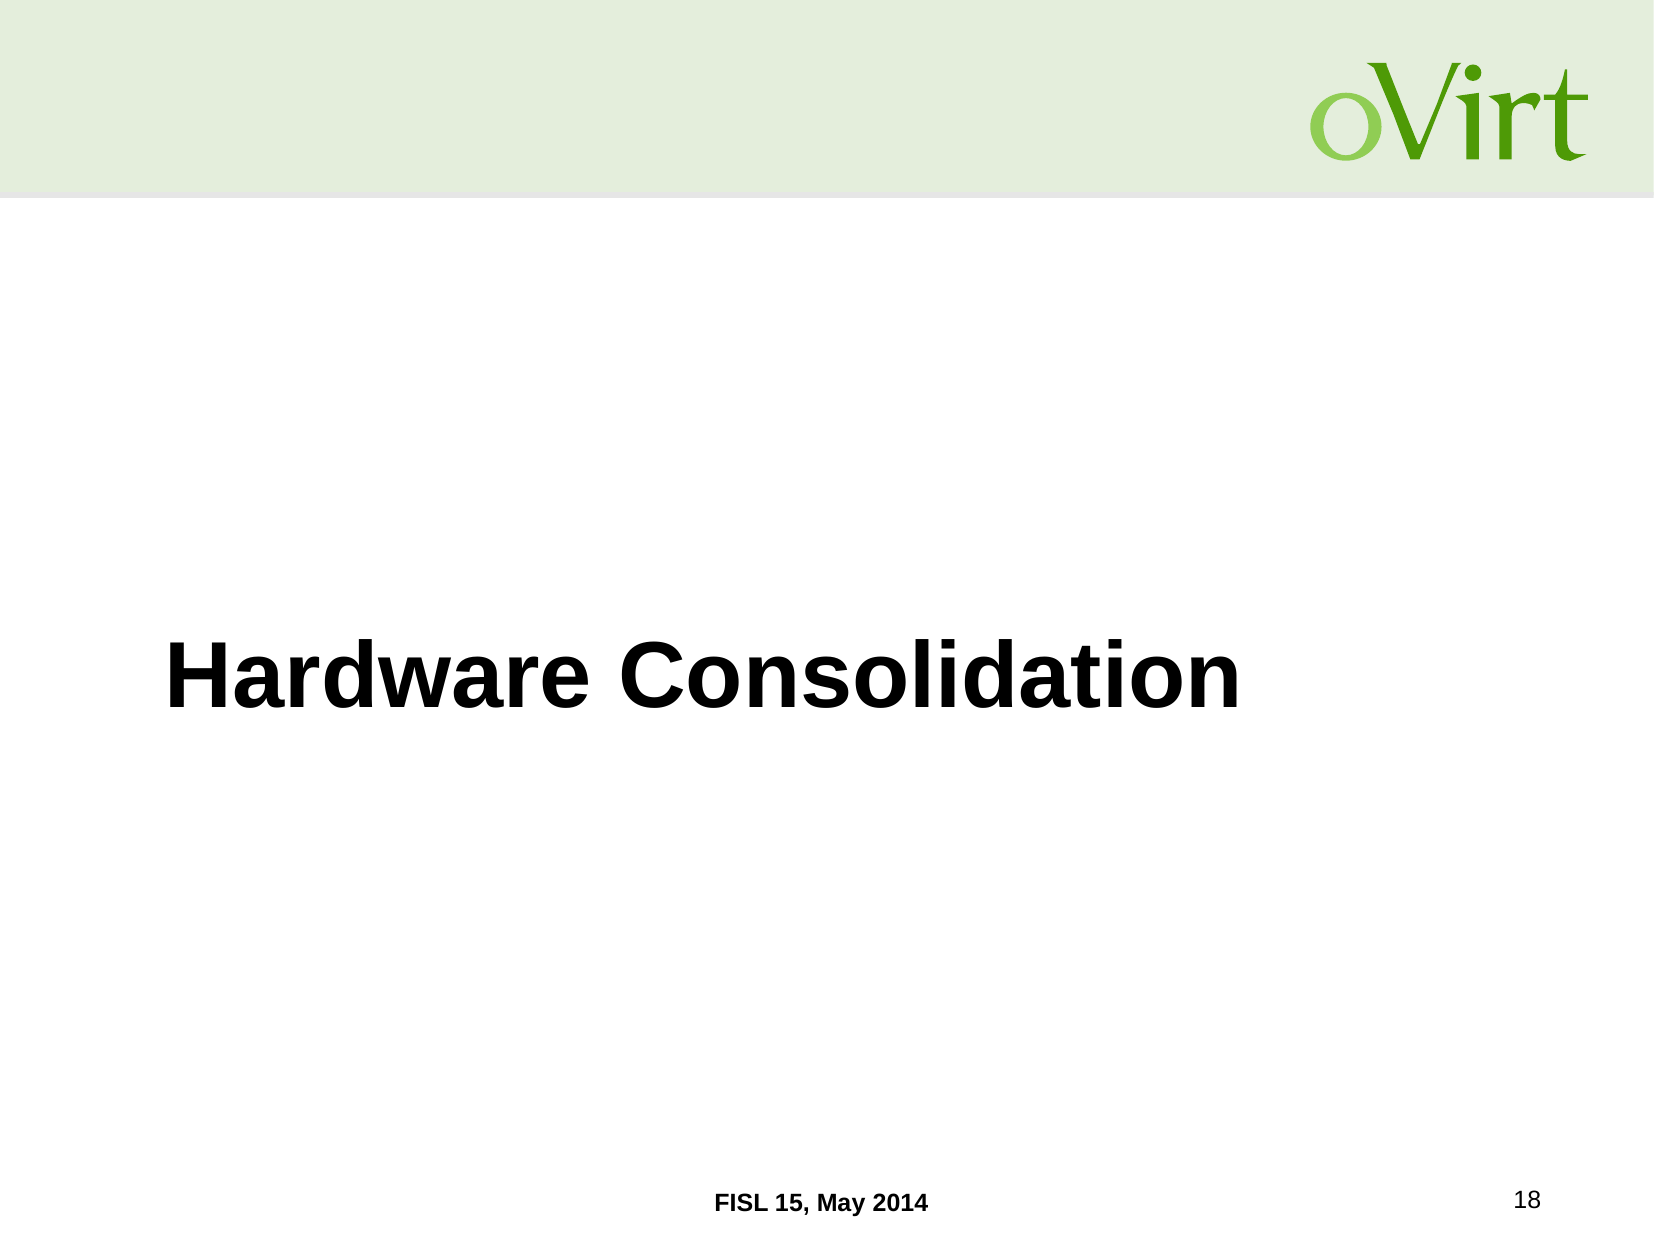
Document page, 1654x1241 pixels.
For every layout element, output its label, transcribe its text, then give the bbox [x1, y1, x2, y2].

text_box Hardware Consolidation [150, 615, 1654, 750]
